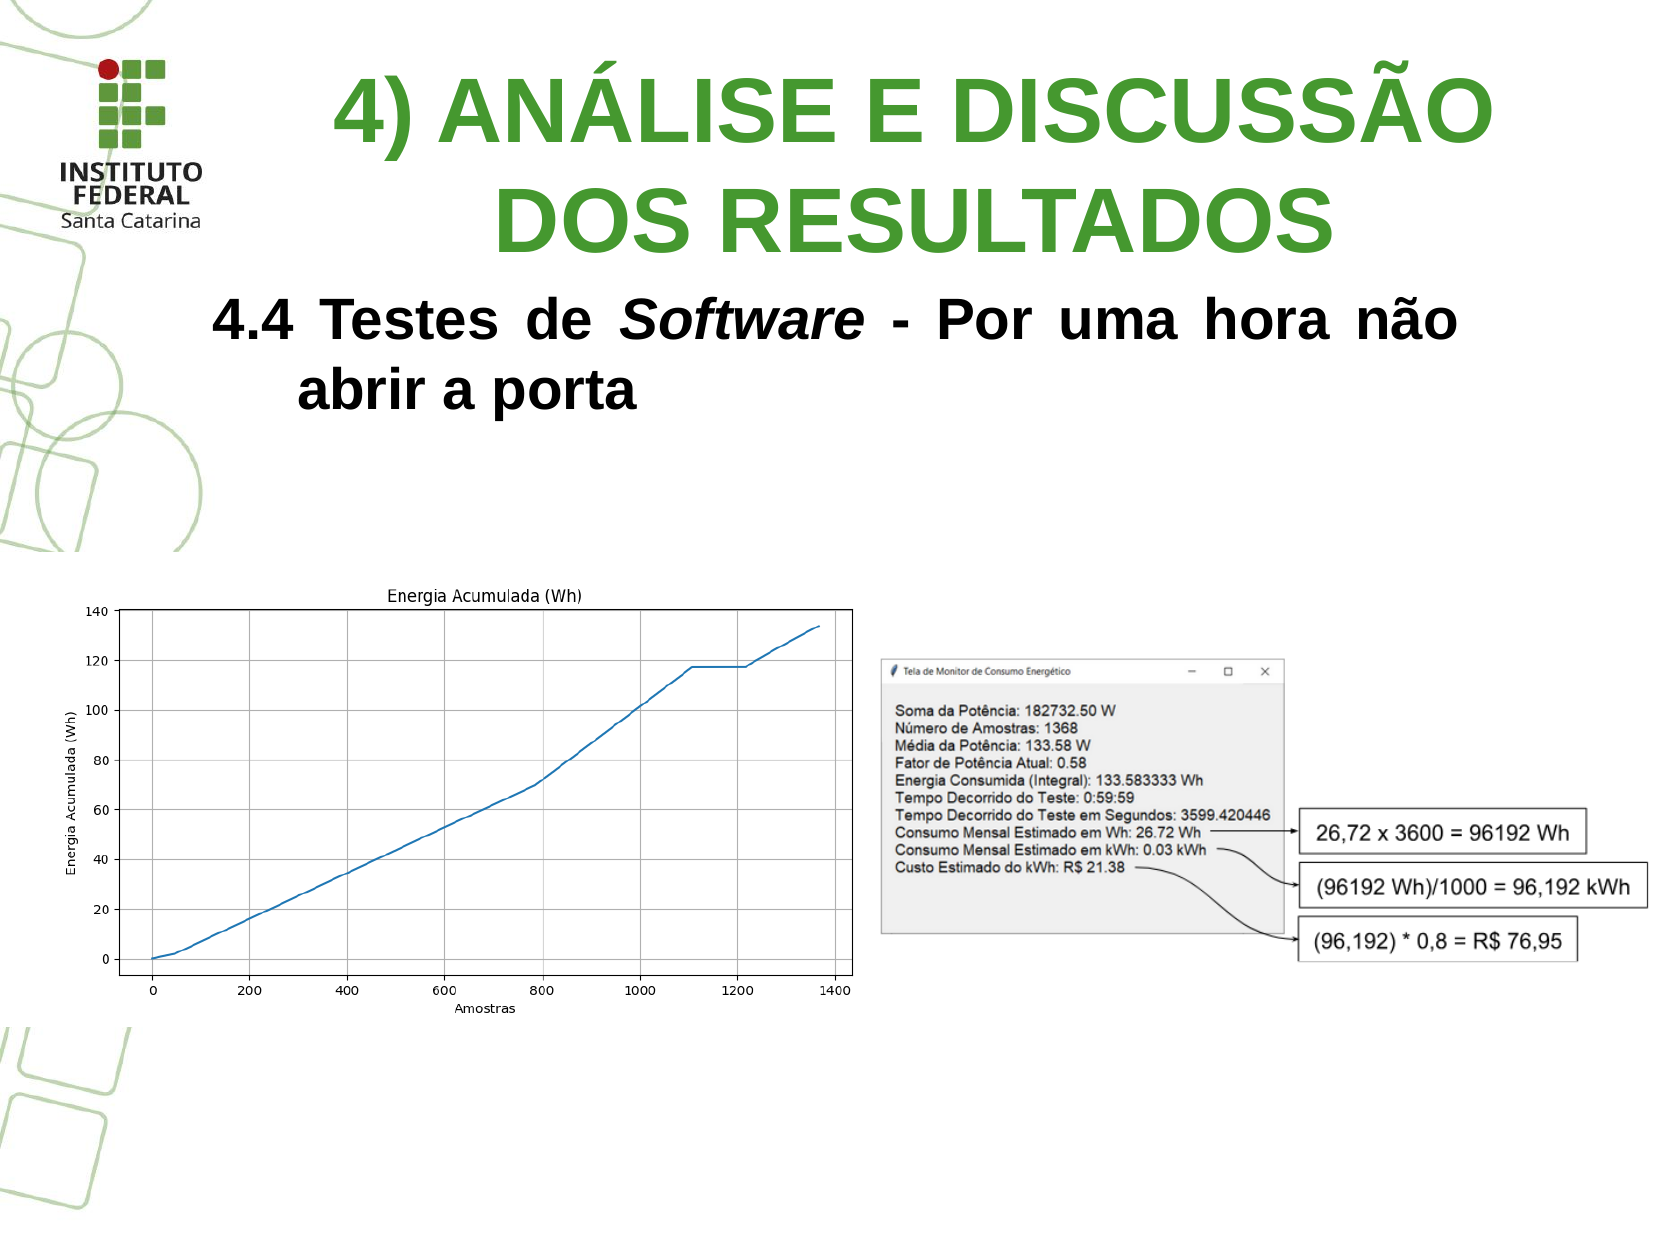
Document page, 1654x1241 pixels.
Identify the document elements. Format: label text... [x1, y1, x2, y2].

picture [0, 0, 1654, 1241]
list 4.4 Testes de Software - Por uma hora não abrir a porta [212, 967, 1460, 1183]
list 4.4 Testes de Software - Por uma hora não abrir a porta [212, 186, 1460, 654]
title 4) ANÁLISE E DISCUSSÃO DOS RESULTADOS [259, 50, 1571, 271]
